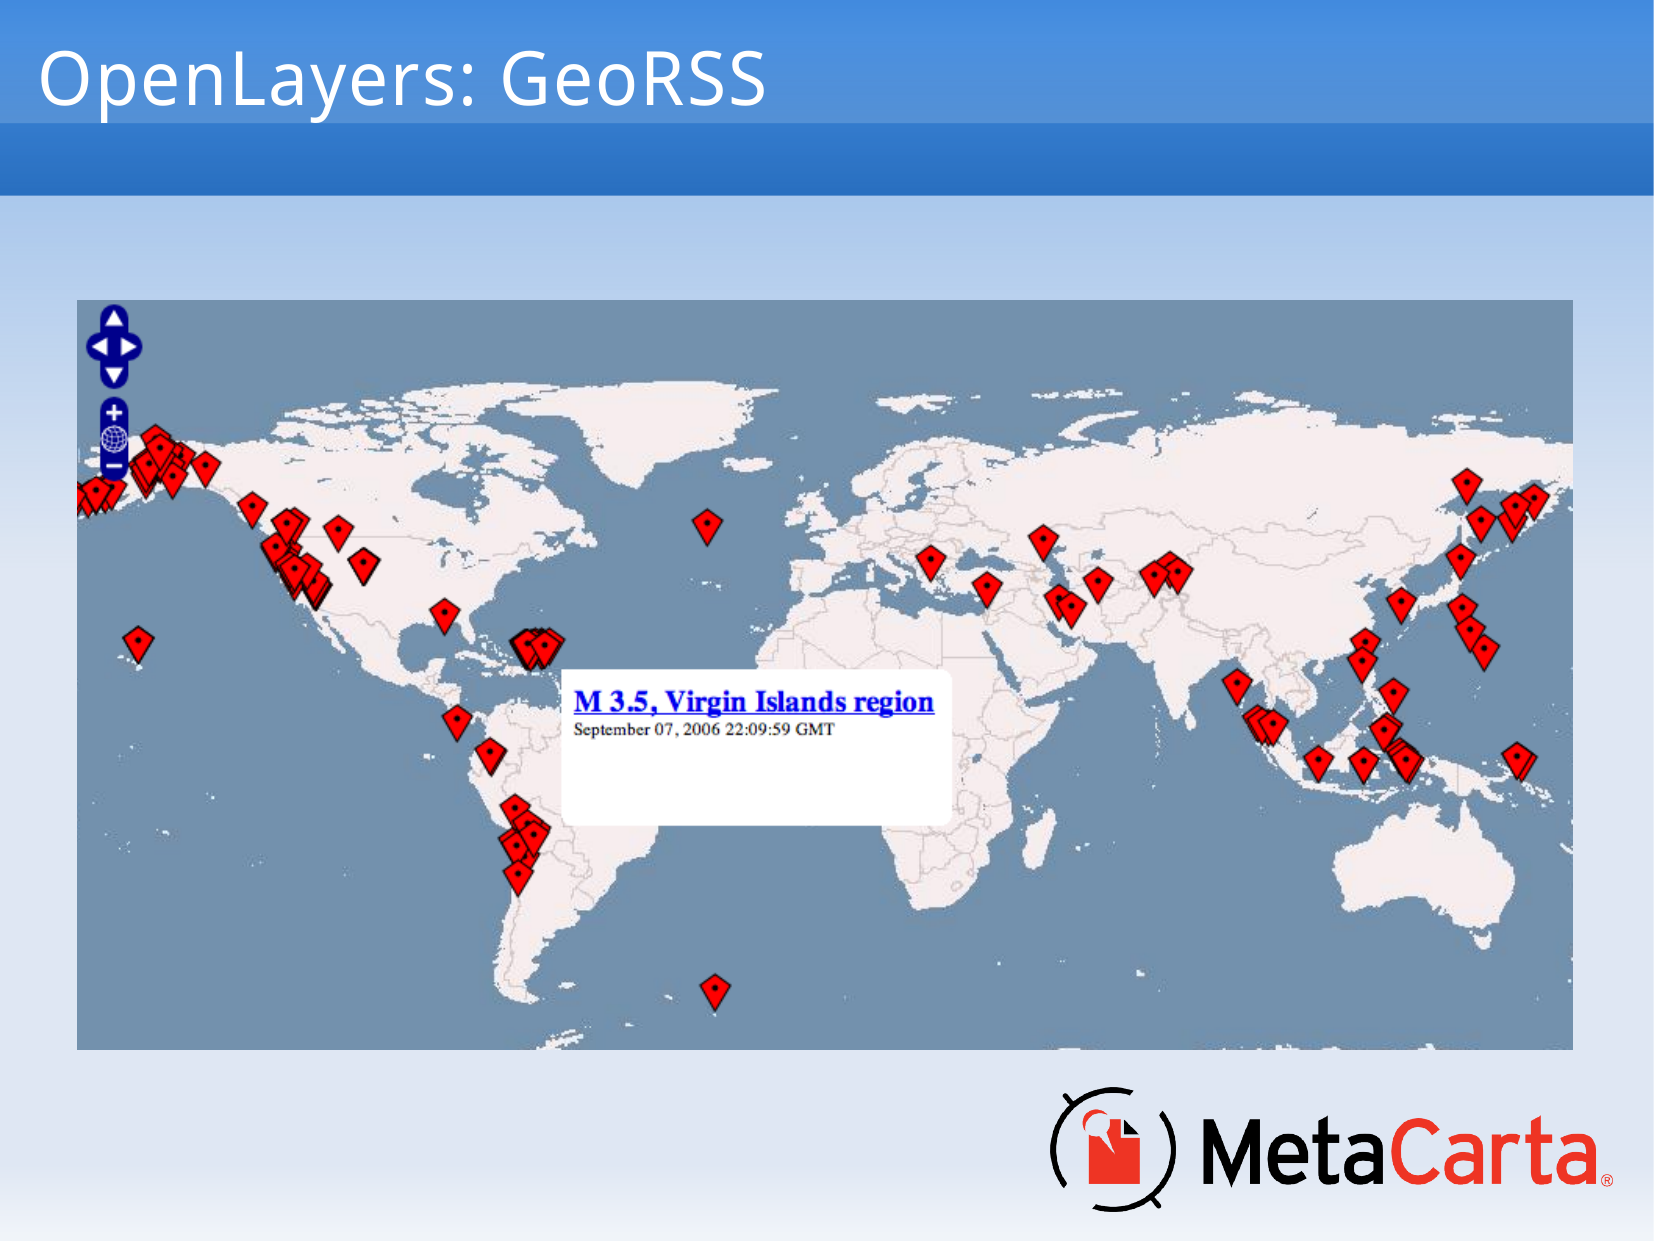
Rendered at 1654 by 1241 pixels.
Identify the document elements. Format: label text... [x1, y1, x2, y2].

picture [0, 0, 1654, 1241]
title OpenLayers: GeoRSS [37, 2, 1463, 151]
